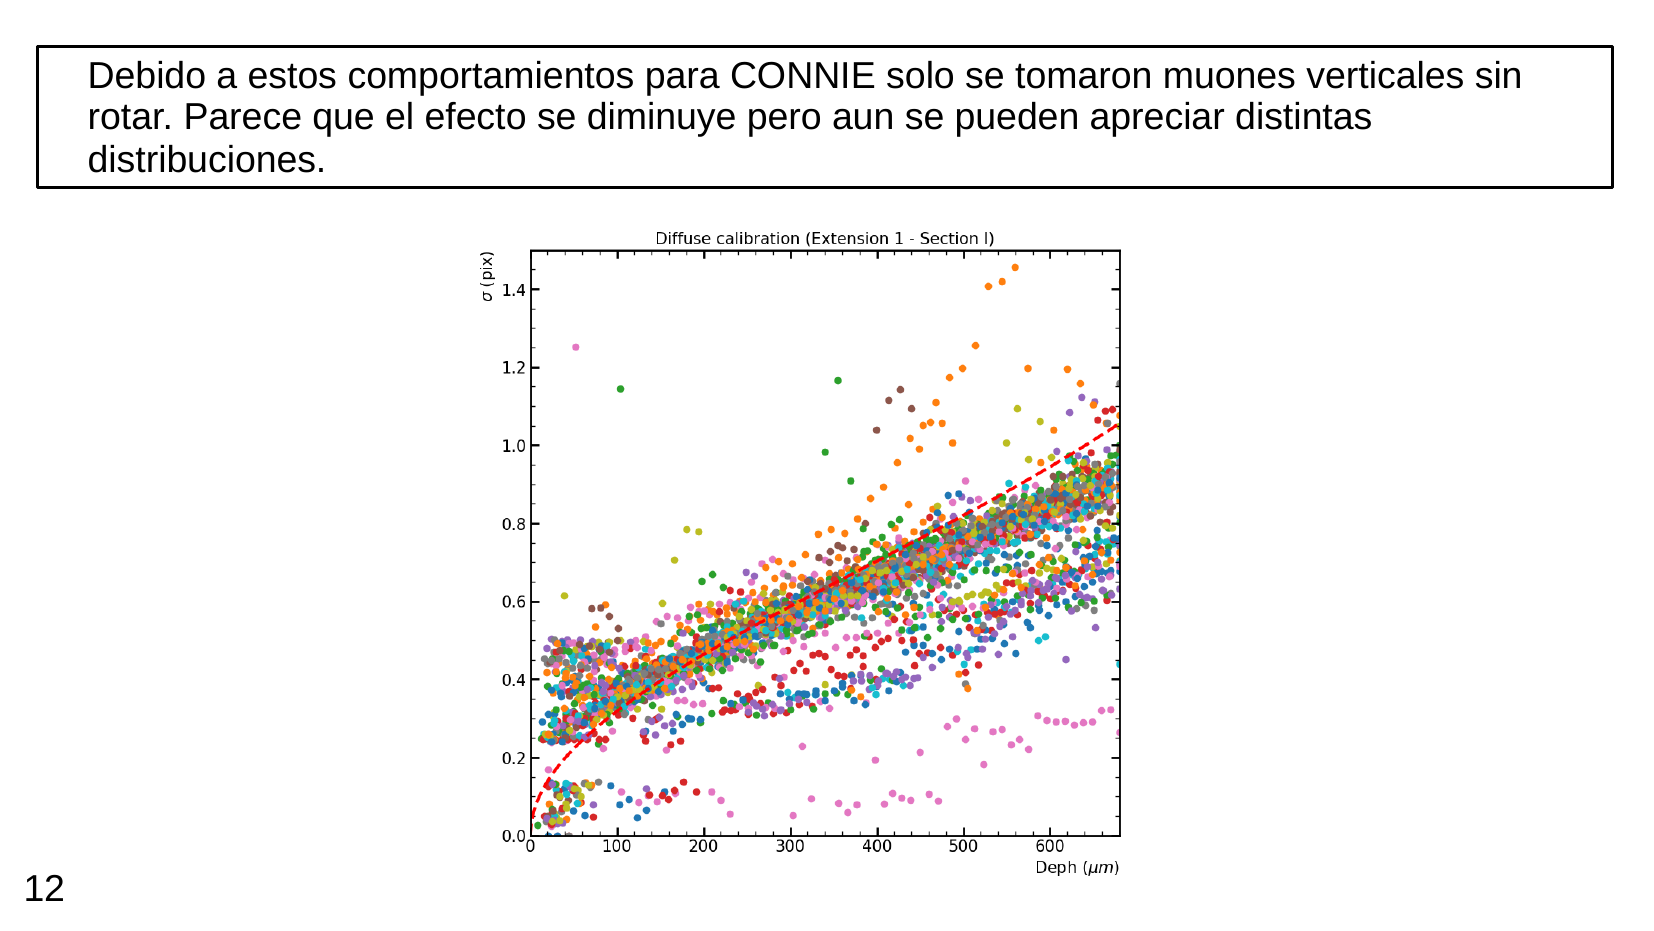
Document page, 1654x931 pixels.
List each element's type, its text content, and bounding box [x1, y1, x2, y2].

text_box Debido a estos comportamientos para CONNIE solo se tomaron muones verticales sin rotar. Parece que el efecto se diminuye pero aun se pueden apreciar distintas distribuciones. [37, 46, 1613, 188]
text_box <number> [8, 860, 638, 931]
picture [471, 224, 1126, 884]
